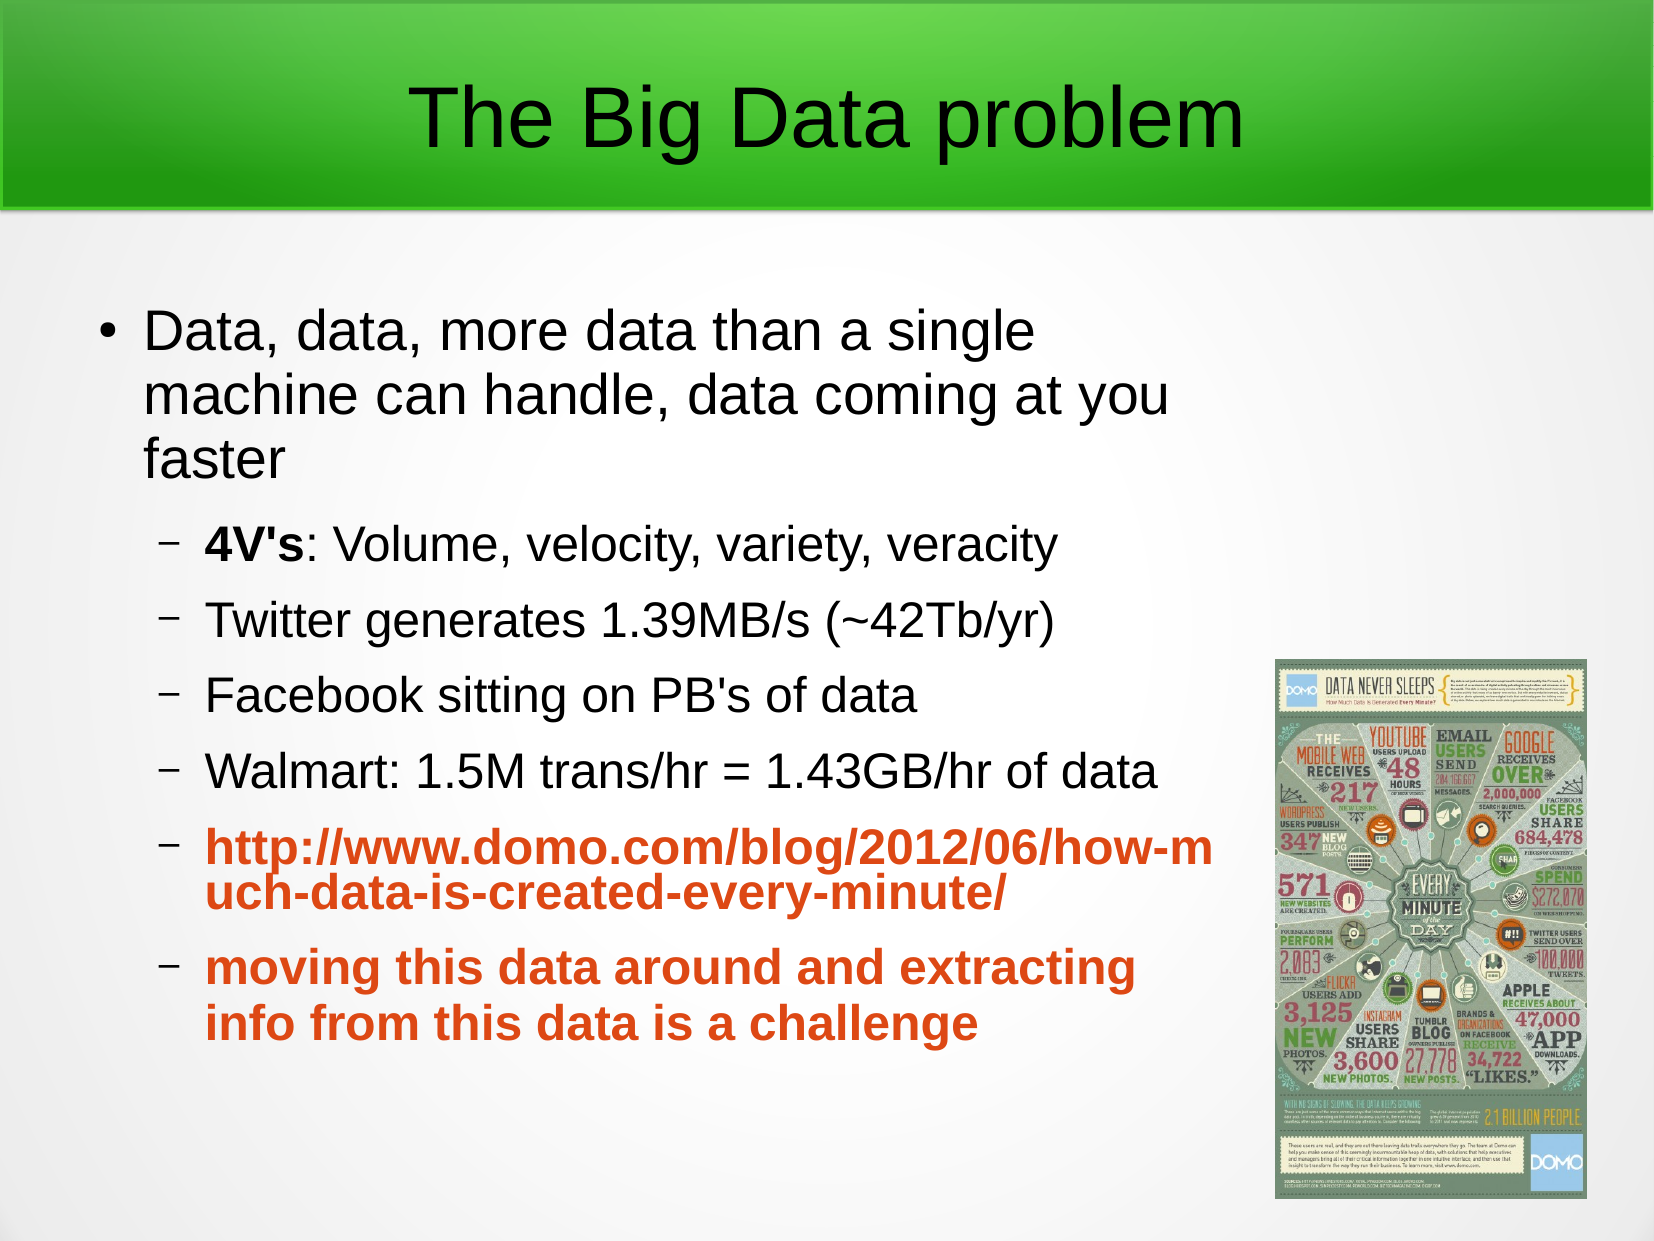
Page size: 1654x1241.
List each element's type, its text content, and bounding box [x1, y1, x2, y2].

list Data, data, more data than a single machine can handle, data coming at you faster 4V's: Volume, velocity, variety, veracity Twitter generates 1.39MB/s (~42Tb/yr) Facebook sitting on PB's of data Walmart: 1.5M trans/hr = 1.43GB/hr of data http://www.domo.com/blog/2012/06/how-much-data-is-created-every-minute/ moving this data around and extracting info from this data is a challenge [82, 299, 1216, 1019]
picture [1275, 659, 1587, 1199]
title The Big Data problem [82, 47, 1571, 189]
